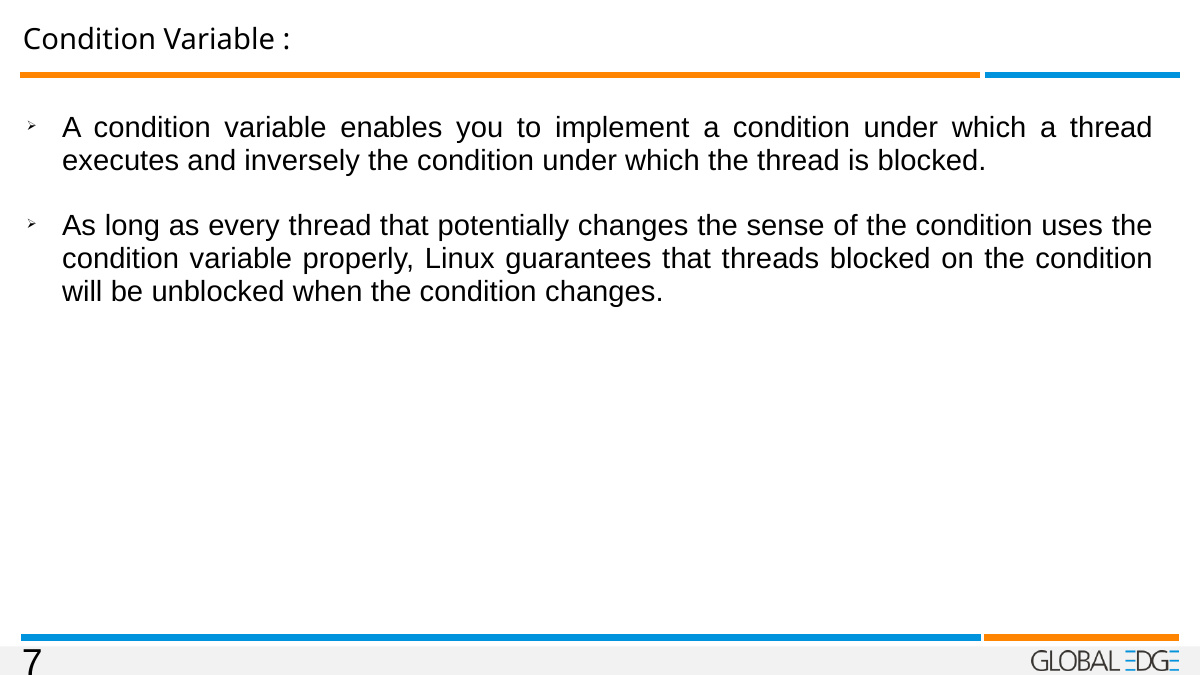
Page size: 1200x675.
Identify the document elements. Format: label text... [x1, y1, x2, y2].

text_box A condition variable enables you to implement a condition under which a thread executes and inversely the condition under which the thread is blocked. As long as every thread that potentially changes the sense of the condition uses the condition variable properly, Linux guarantees that threads blocked on the condition will be unblocked when the condition changes. [11, 70, 1170, 638]
picture [1031, 650, 1179, 671]
text_box Condition Variable : [11, 11, 1087, 65]
